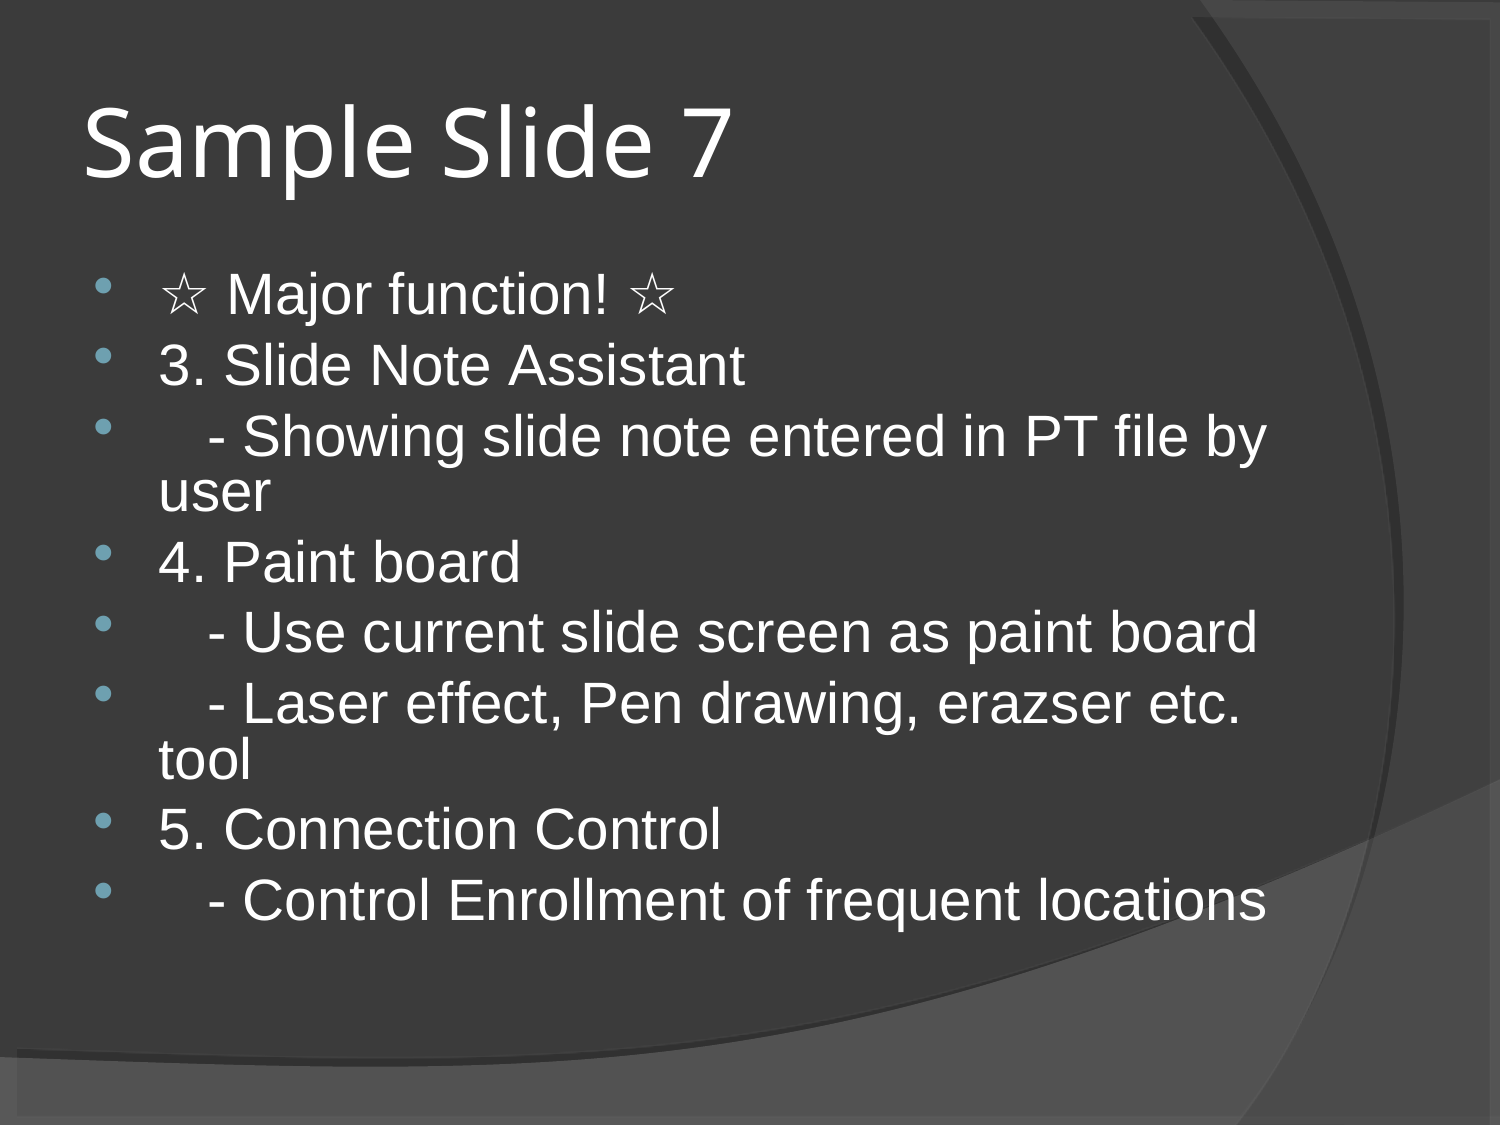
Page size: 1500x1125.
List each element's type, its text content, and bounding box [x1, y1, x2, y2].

title Sample Slide 7 [74, 45, 1300, 233]
list ☆ Major function! ☆ 3. Slide Note Assistant - Showing slide note entered in PT file by user 4. Paint board - Use current slide screen as paint board - Laser effect, Pen drawing, erazser etc. tool 5. Connection Control - Control Enrollment of frequent locations [74, 262, 1300, 1006]
